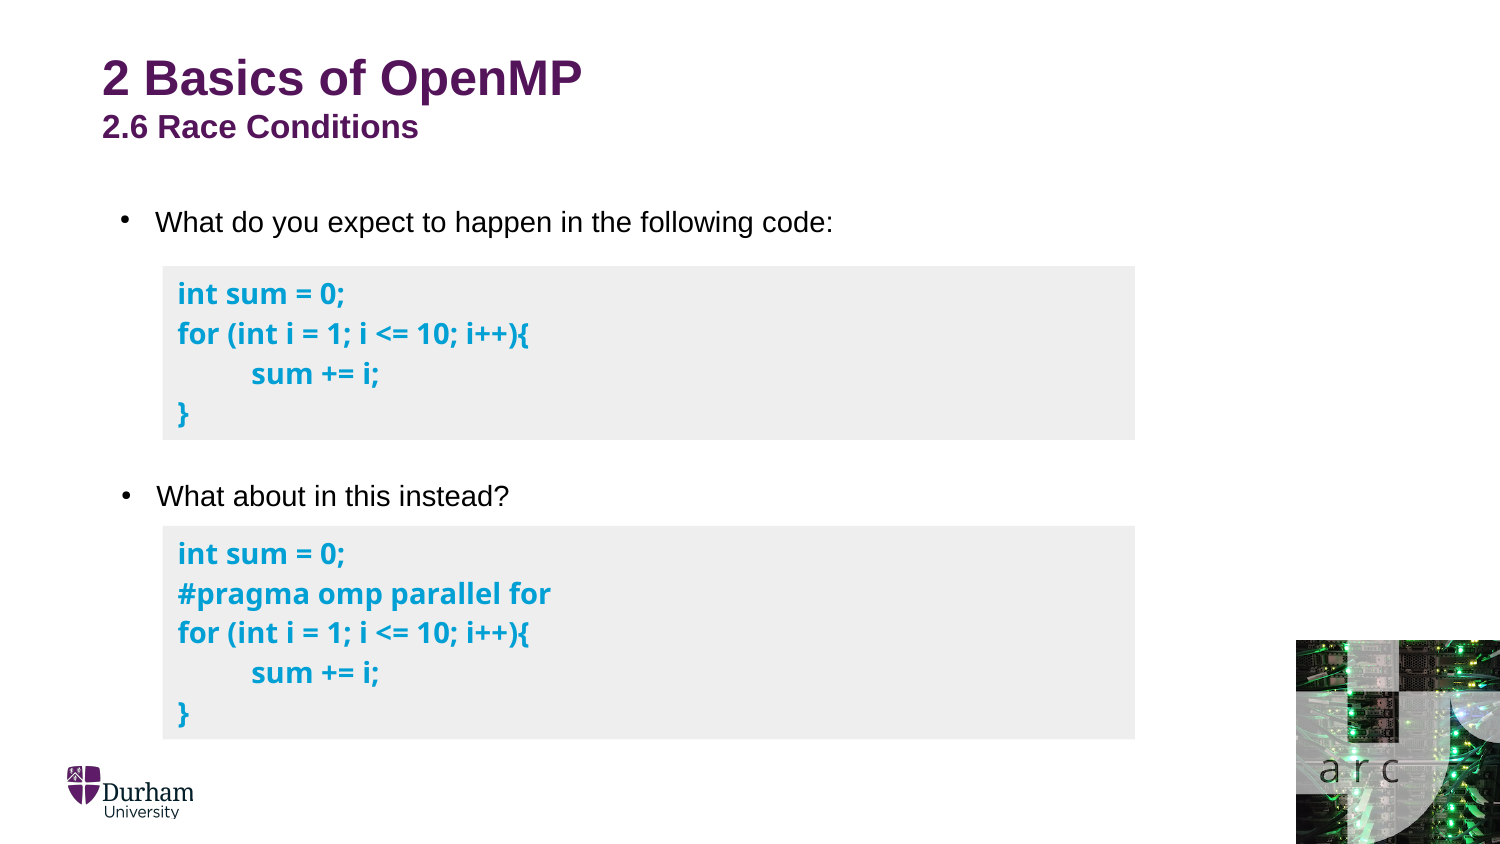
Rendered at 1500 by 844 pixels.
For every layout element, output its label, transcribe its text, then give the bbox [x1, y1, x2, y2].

picture [67, 766, 193, 819]
text_box int sum = 0; for (int i = 1; i <= 10; i++){ sum += i; } [162, 266, 1135, 412]
list What do you expect to happen in the following code: [101, 203, 1297, 455]
title 2 Basics of OpenMP 2.6 Race Conditions [101, 45, 1399, 187]
text_box int sum = 0; #pragma omp parallel for for (int i = 1; i <= 10; i++){ sum += i; } [162, 525, 1135, 705]
text_box What about in this instead? [106, 472, 1182, 521]
picture [1296, 640, 1500, 844]
